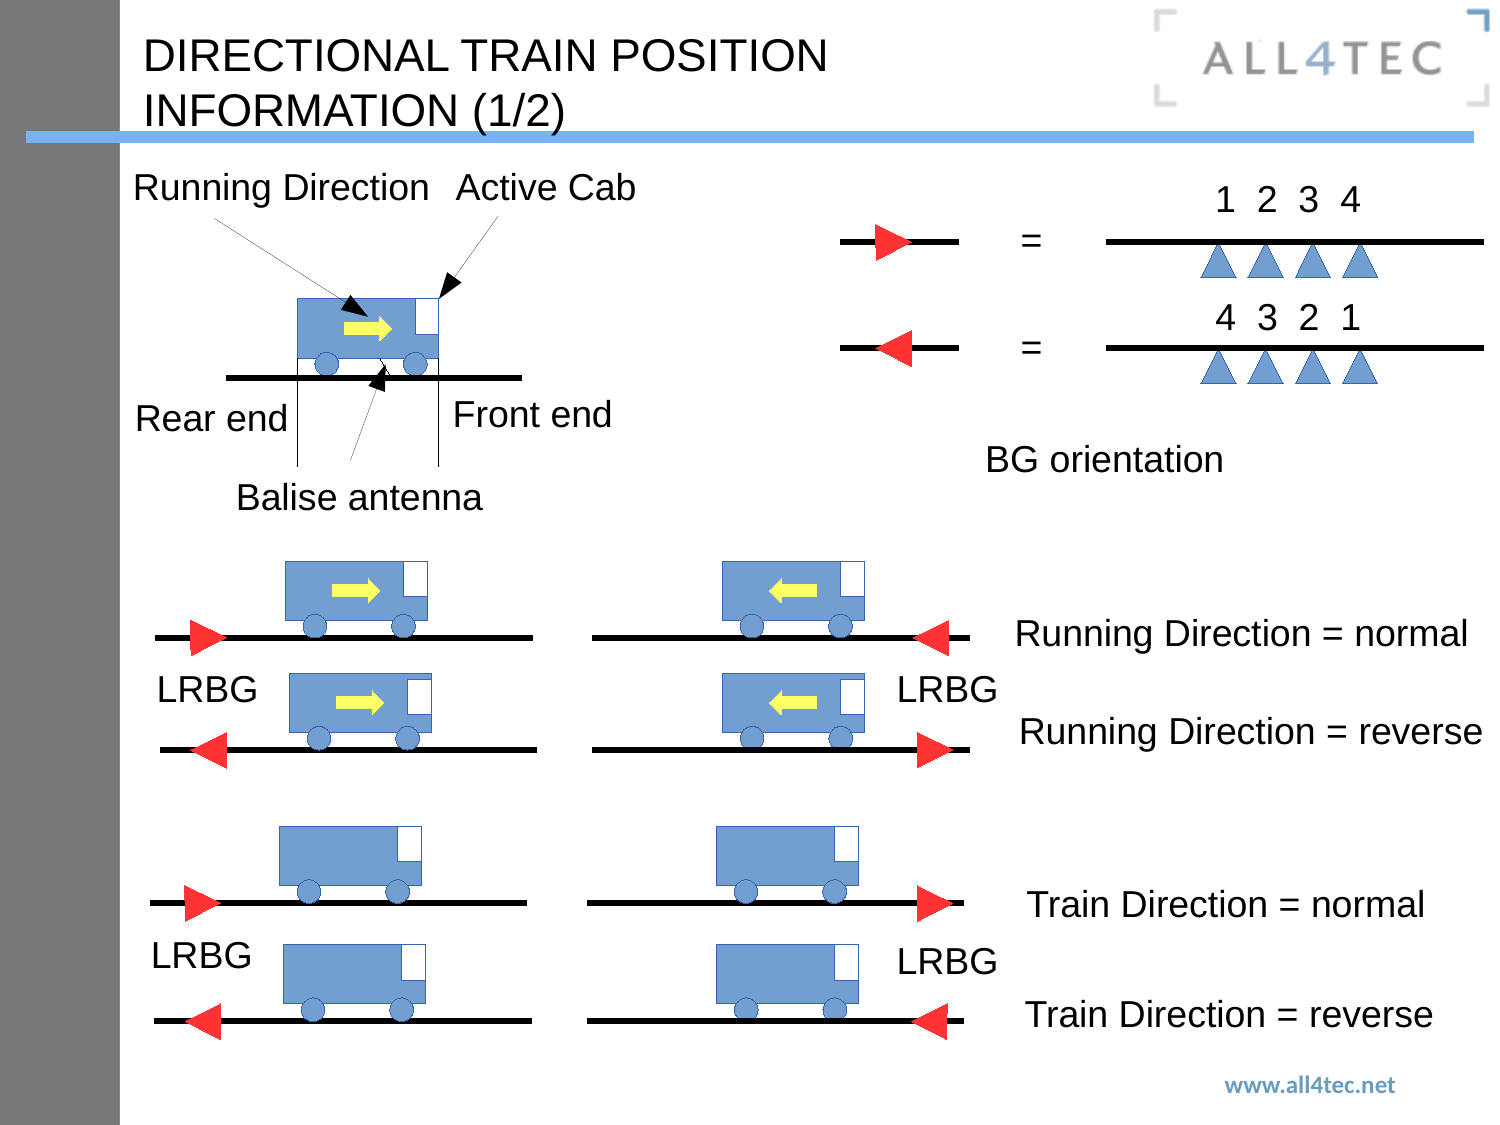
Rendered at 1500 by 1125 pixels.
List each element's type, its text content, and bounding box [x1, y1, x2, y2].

text_box [911, 1003, 948, 1040]
text_box [716, 826, 859, 904]
text_box [716, 944, 859, 1018]
text_box [917, 885, 953, 922]
text_box 1 2 3 4 [1200, 171, 1377, 229]
text_box Running Direction = normal [999, 604, 1500, 662]
title DIRECTIONAL TRAIN POSITION INFORMATION (1/2) [130, 19, 1152, 114]
text_box [1295, 351, 1331, 384]
text_box [722, 561, 865, 638]
text_box [1342, 351, 1378, 384]
text_box [190, 732, 227, 769]
text_box 4 3 2 1 [1200, 289, 1377, 347]
text_box [875, 330, 912, 367]
text_box LRBG [881, 661, 1014, 721]
text_box [184, 885, 221, 922]
text_box = [1005, 318, 1058, 376]
text_box Running Direction = reverse [1003, 702, 1500, 760]
text_box [913, 620, 949, 656]
text_box BG orientation [970, 431, 1240, 488]
text_box [297, 298, 439, 375]
text_box [285, 561, 428, 638]
text_box Balise antenna [221, 468, 498, 526]
text_box LRBG [141, 661, 274, 721]
text_box [917, 732, 953, 768]
text_box [875, 224, 912, 261]
text_box Running Direction [118, 159, 440, 217]
text_box Train Direction = reverse [1009, 985, 1471, 1043]
text_box [1342, 245, 1378, 278]
text_box LRBG [881, 933, 1014, 993]
text_box [1247, 245, 1284, 278]
text_box [1295, 245, 1331, 278]
text_box [1200, 245, 1237, 278]
text_box = [1005, 212, 1058, 270]
text_box [289, 673, 432, 751]
text_box [1247, 351, 1284, 384]
text_box [185, 1003, 221, 1040]
text_box [722, 673, 865, 747]
text_box [190, 620, 227, 656]
text_box Front end [437, 386, 628, 443]
text_box [1200, 351, 1237, 384]
text_box Active Cab [440, 159, 652, 217]
text_box Rear end [120, 389, 304, 447]
text_box [283, 944, 426, 1022]
text_box Train Direction = normal [1011, 875, 1441, 933]
text_box LRBG [136, 926, 268, 986]
picture [1151, 7, 1493, 109]
text_box [279, 826, 422, 904]
